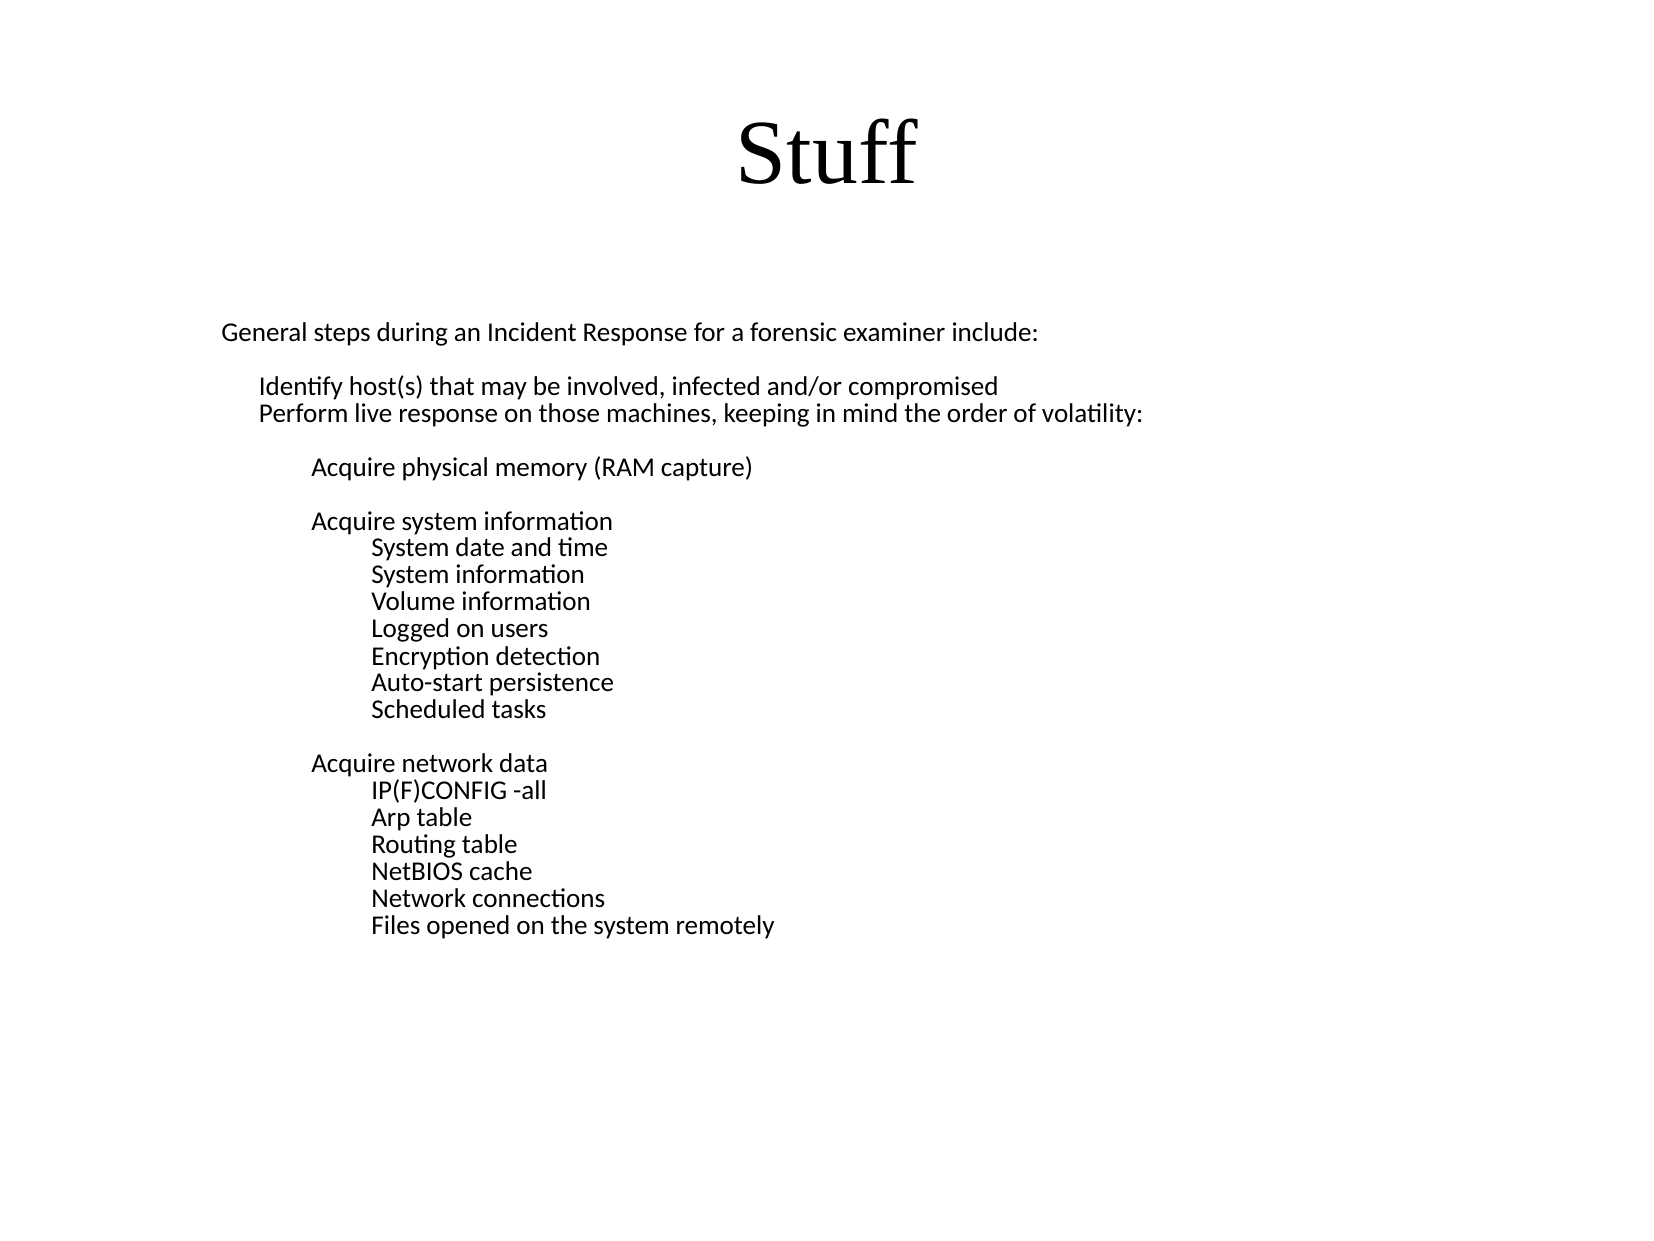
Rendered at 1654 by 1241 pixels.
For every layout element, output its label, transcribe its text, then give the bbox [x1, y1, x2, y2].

text_box General steps during an Incident Response for a forensic examiner include: Identify host(s) that may be involved, infected and/or compromised Perform live response on those machines, keeping in mind the order of volatility: Acquire physical memory (RAM capture) Acquire system information System date and time System information Volume information Logged on users Encryption detection Auto-start persistence Scheduled tasks Acquire network data IP(F)CONFIG -all Arp table Routing table NetBIOS cache Network connections Files opened on the system remotely [206, 313, 1595, 1225]
title Stuff [82, 58, 1571, 248]
